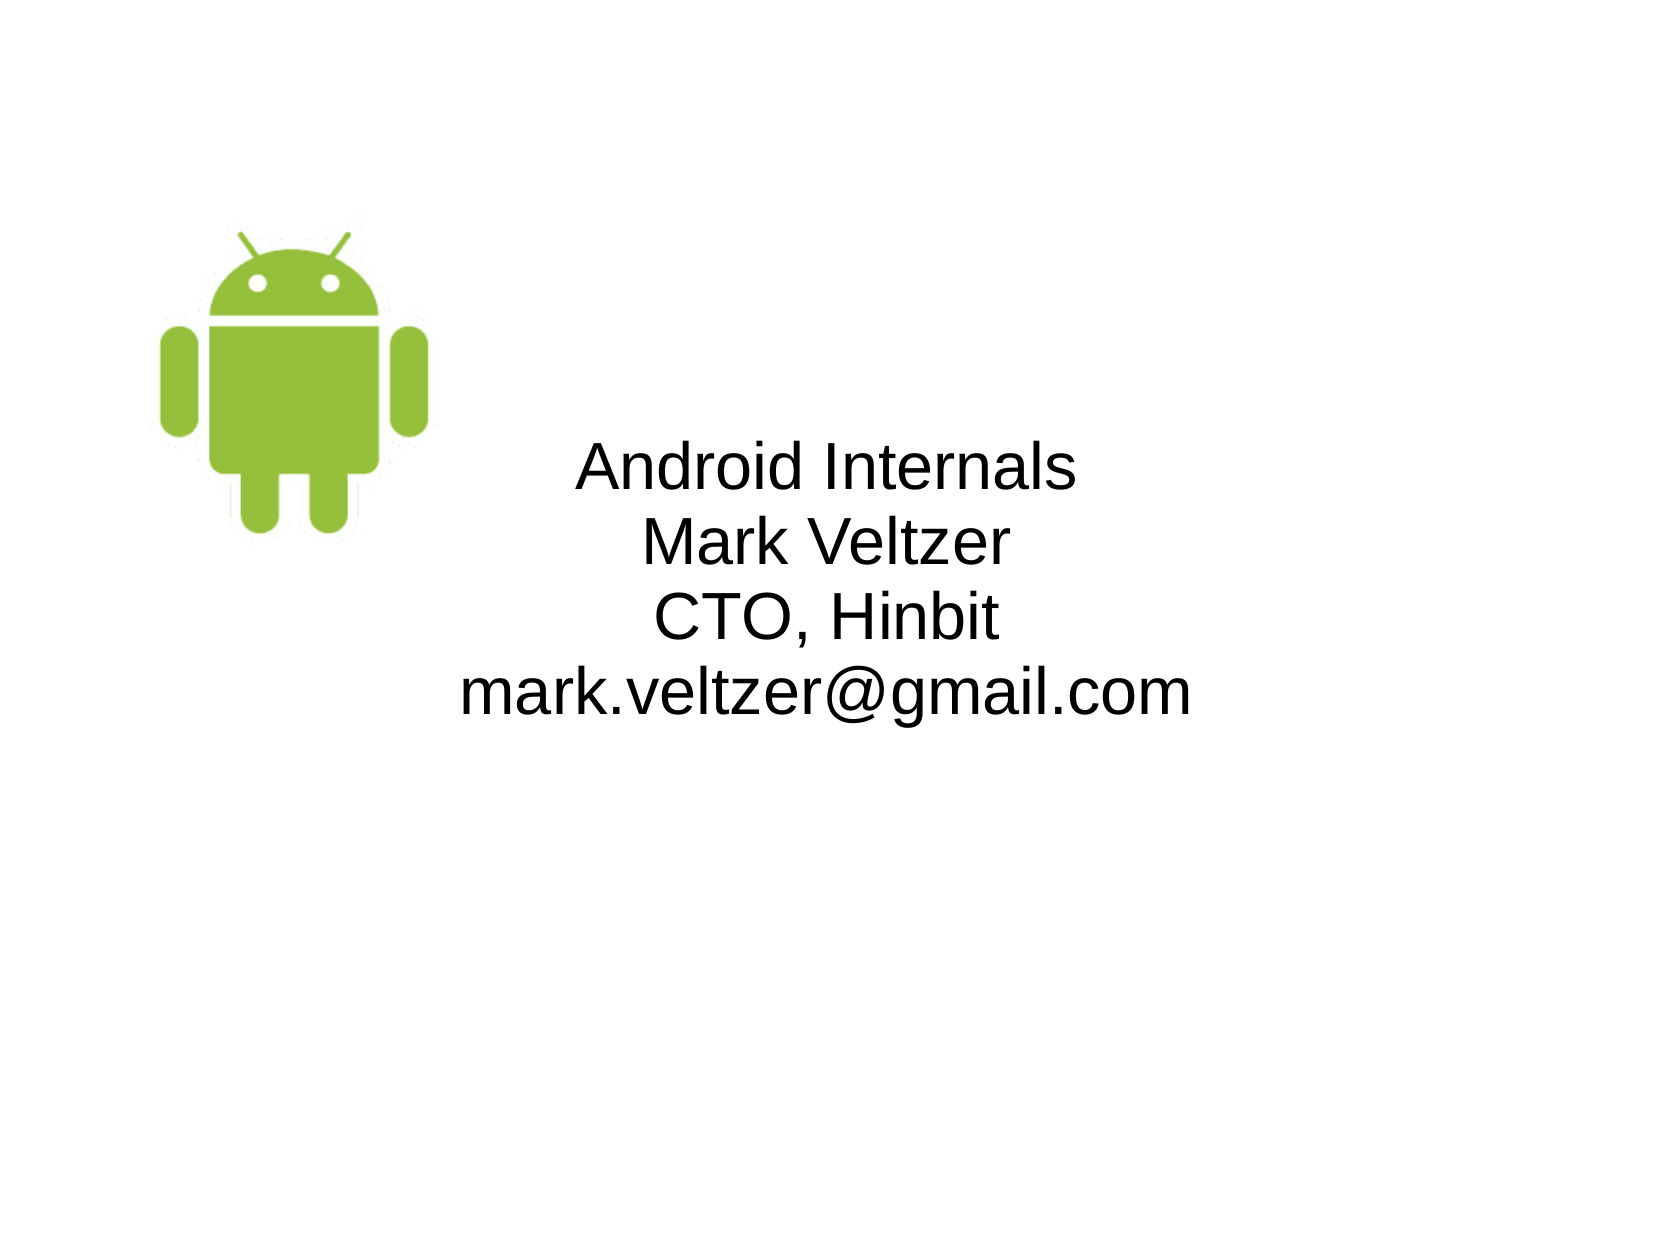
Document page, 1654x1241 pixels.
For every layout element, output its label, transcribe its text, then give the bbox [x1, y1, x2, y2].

picture [112, 187, 488, 588]
subtitle Android Internals Mark Veltzer CTO, Hinbit mark.veltzer@gmail.com [82, 49, 1571, 1109]
